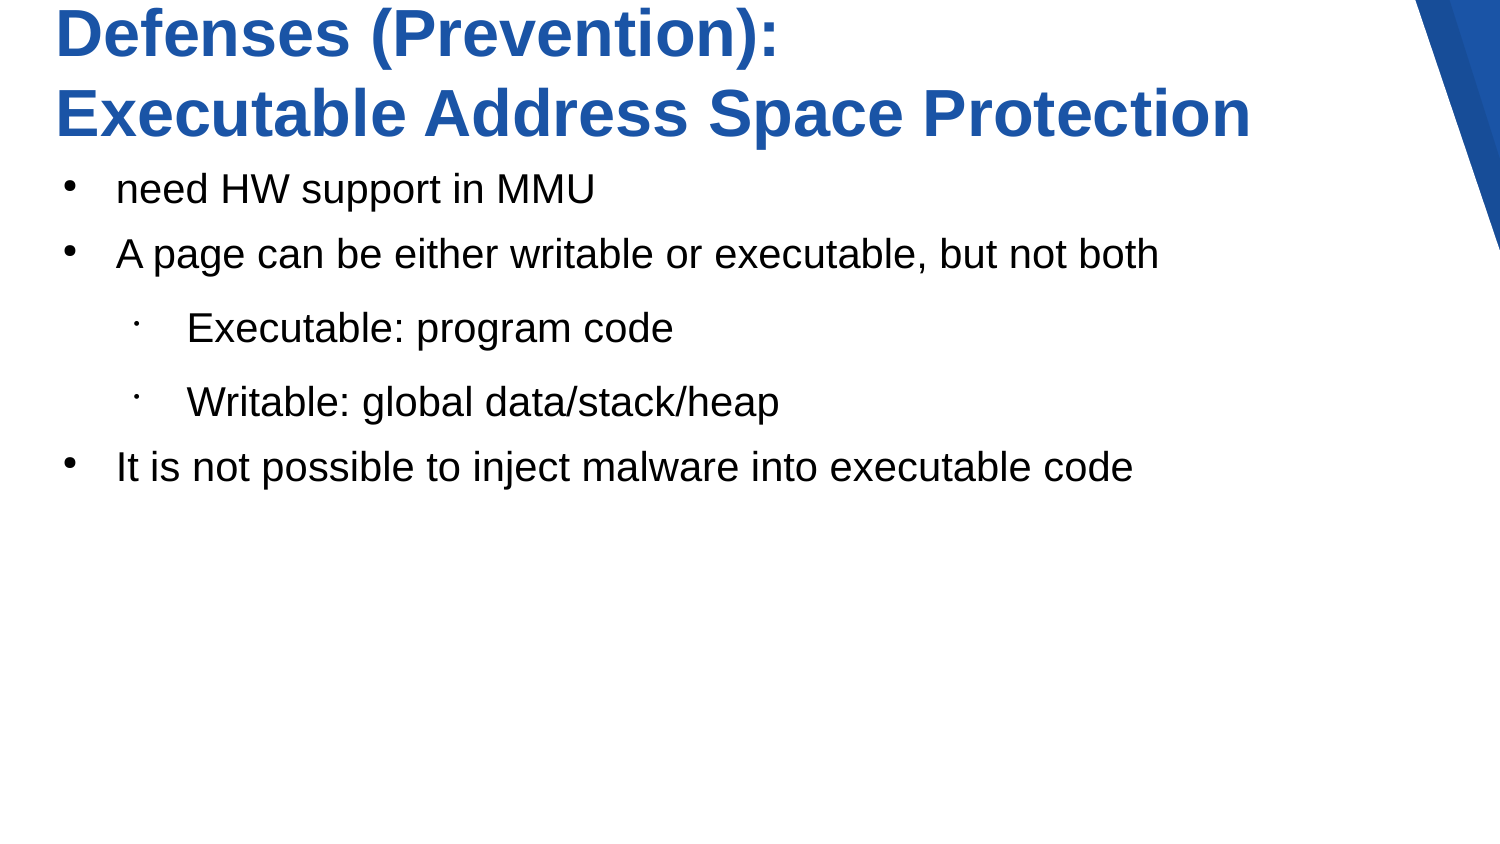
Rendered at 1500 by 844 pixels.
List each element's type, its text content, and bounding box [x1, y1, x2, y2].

list need HW support in MMU A page can be either writable or executable, but not both Executable: program code Writable: global data/stack/heap It is not possible to inject malware into executable code [30, 147, 1486, 388]
title Defenses (Prevention): Executable Address Space Protection [40, 97, 1306, 166]
